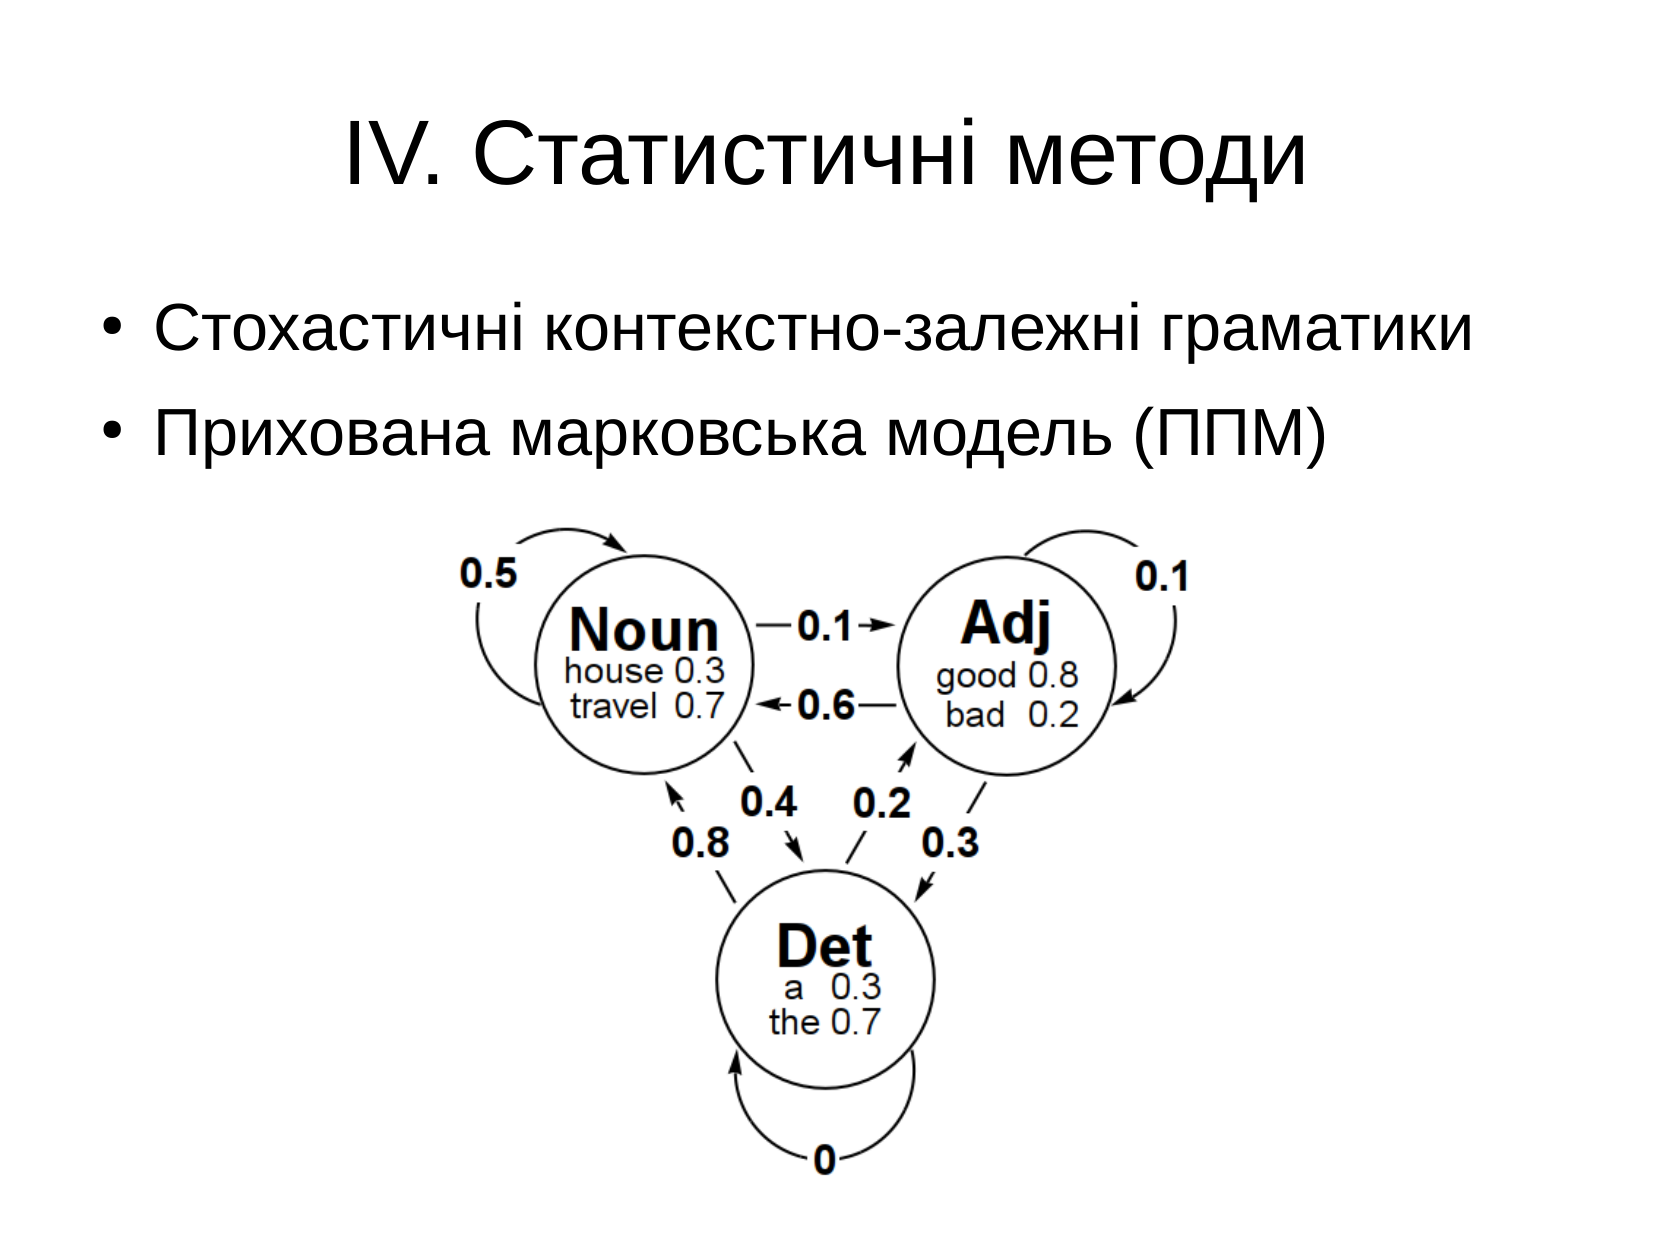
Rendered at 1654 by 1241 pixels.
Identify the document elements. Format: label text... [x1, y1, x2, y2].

picture [388, 1010, 1265, 1241]
title IV. Статистичні методи [82, 49, 1571, 257]
list Стохастичні контекстно-залежні граматики Прихована марковська модель (ППМ) [82, 290, 1571, 1010]
